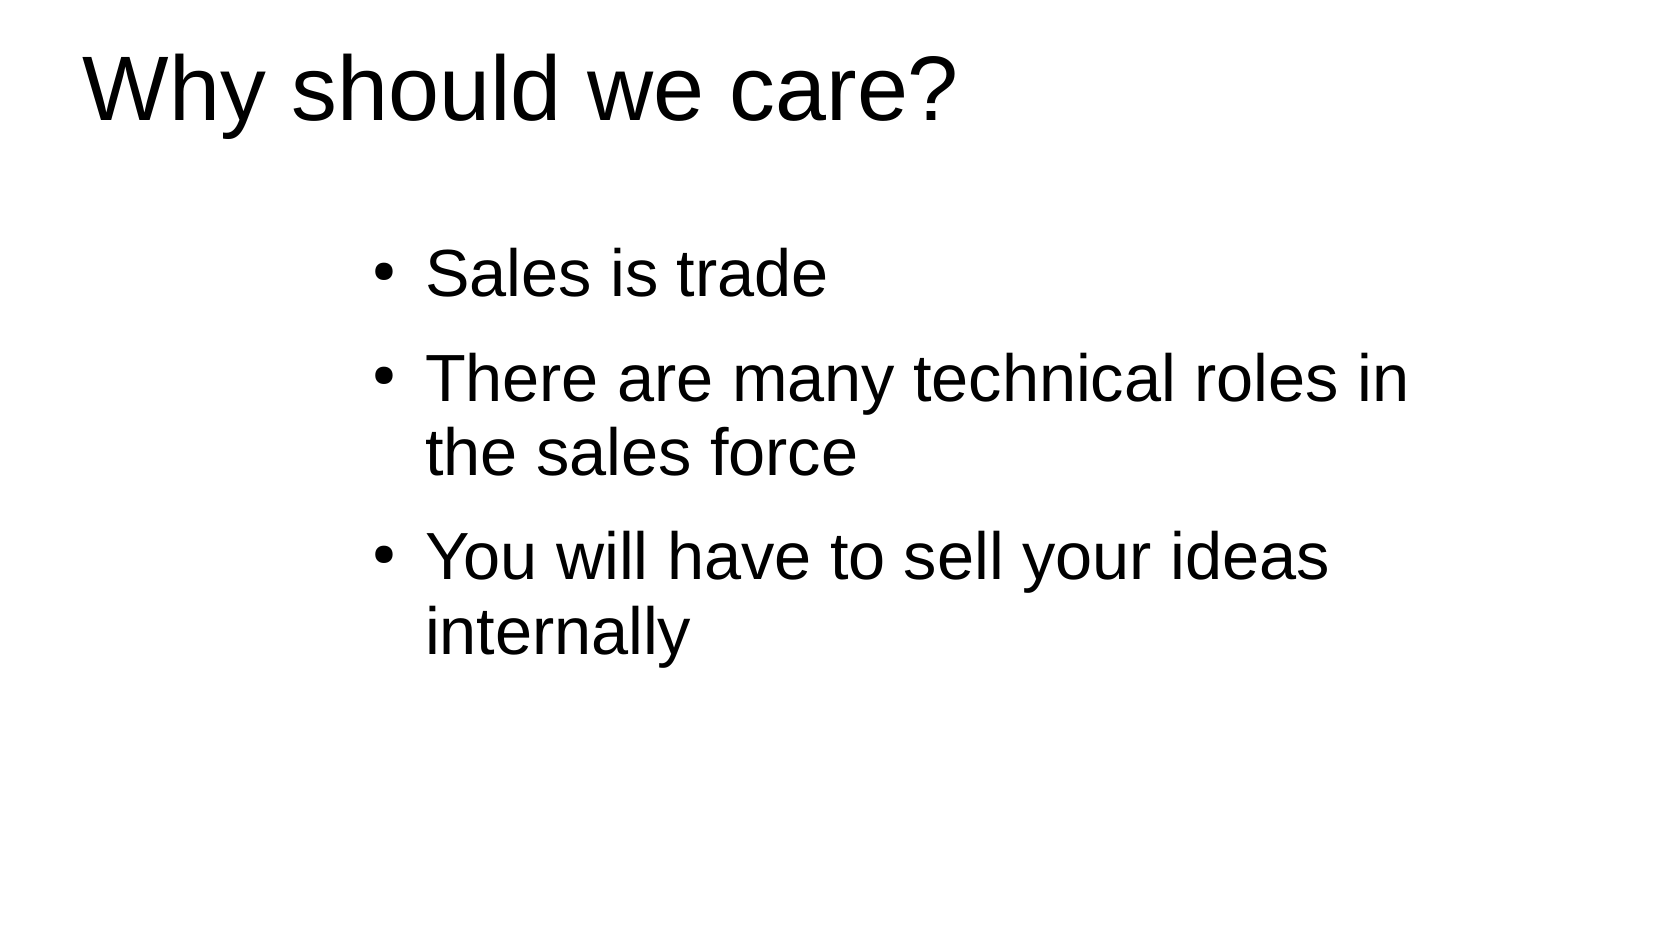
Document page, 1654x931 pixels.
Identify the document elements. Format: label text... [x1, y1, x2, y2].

title Why should we care? [82, 37, 1571, 193]
list Sales is trade There are many technical roles in the sales force You will have to sell your ideas internally [354, 236, 1430, 709]
